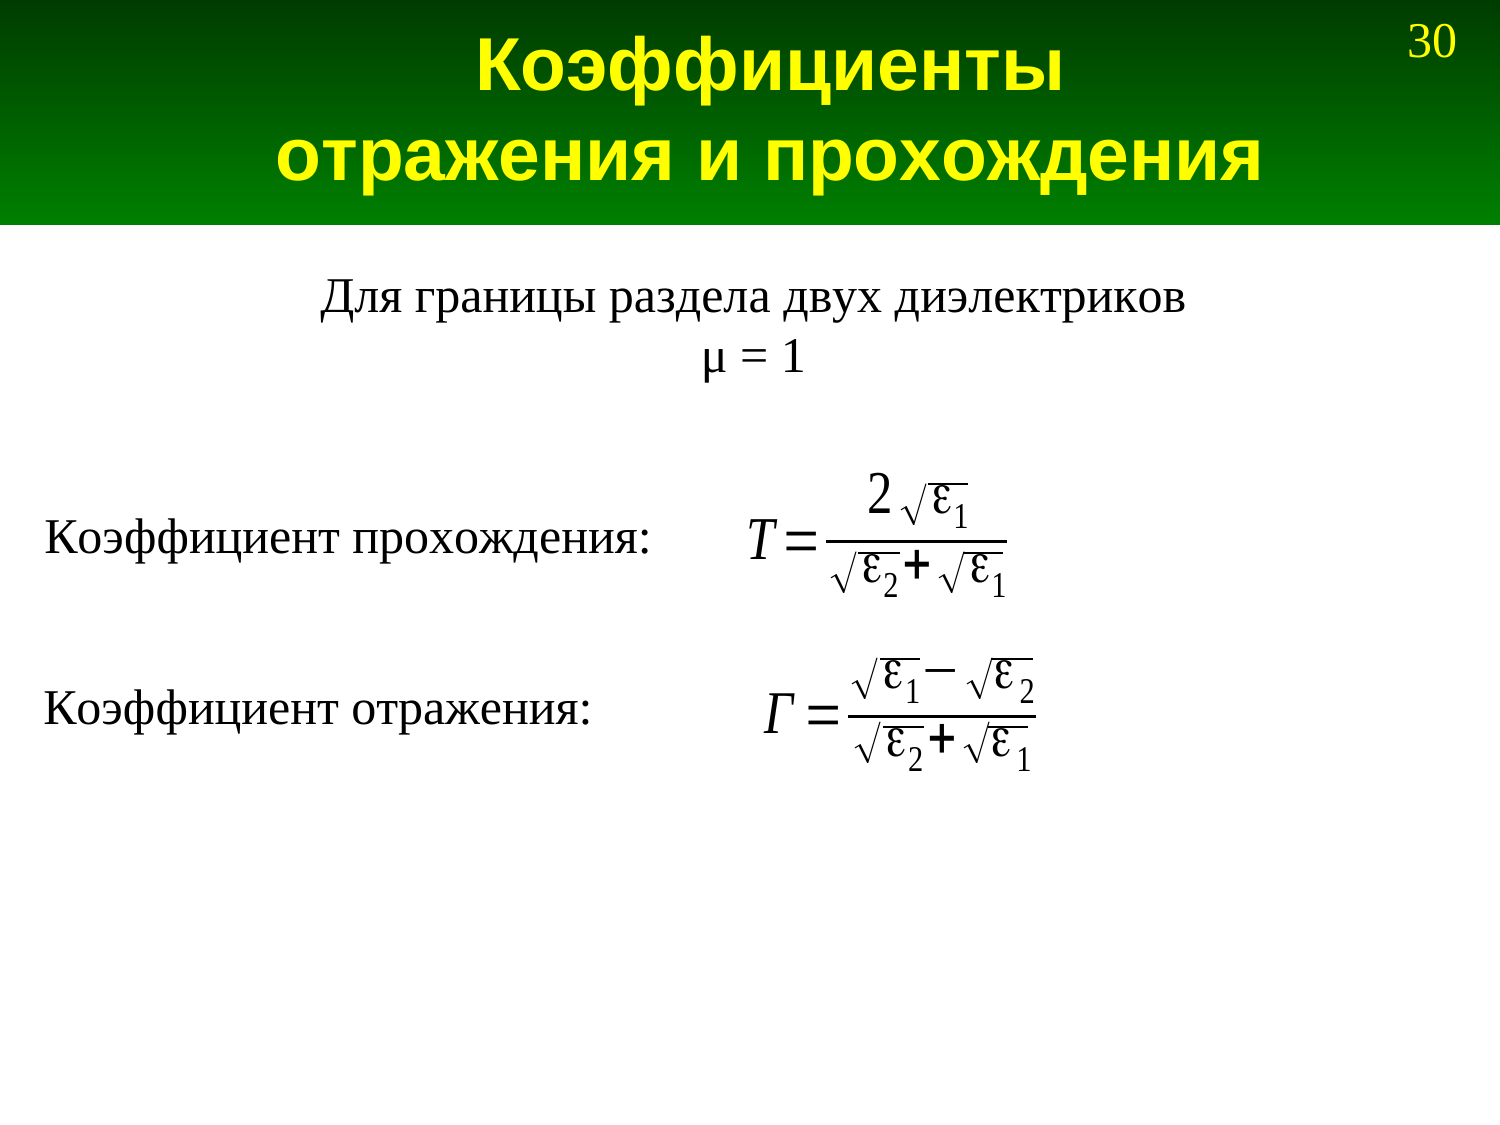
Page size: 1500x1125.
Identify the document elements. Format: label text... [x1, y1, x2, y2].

text_box Коэффициент прохождения: [29, 495, 667, 571]
chart [733, 460, 1023, 606]
text_box Для границы раздела двух диэлектриков μ = 1 [305, 254, 1202, 390]
title Коэффициенты отражения и прохождения [100, 7, 1441, 204]
text_box Коэффициент отражения: [28, 667, 608, 743]
chart [748, 653, 1052, 780]
